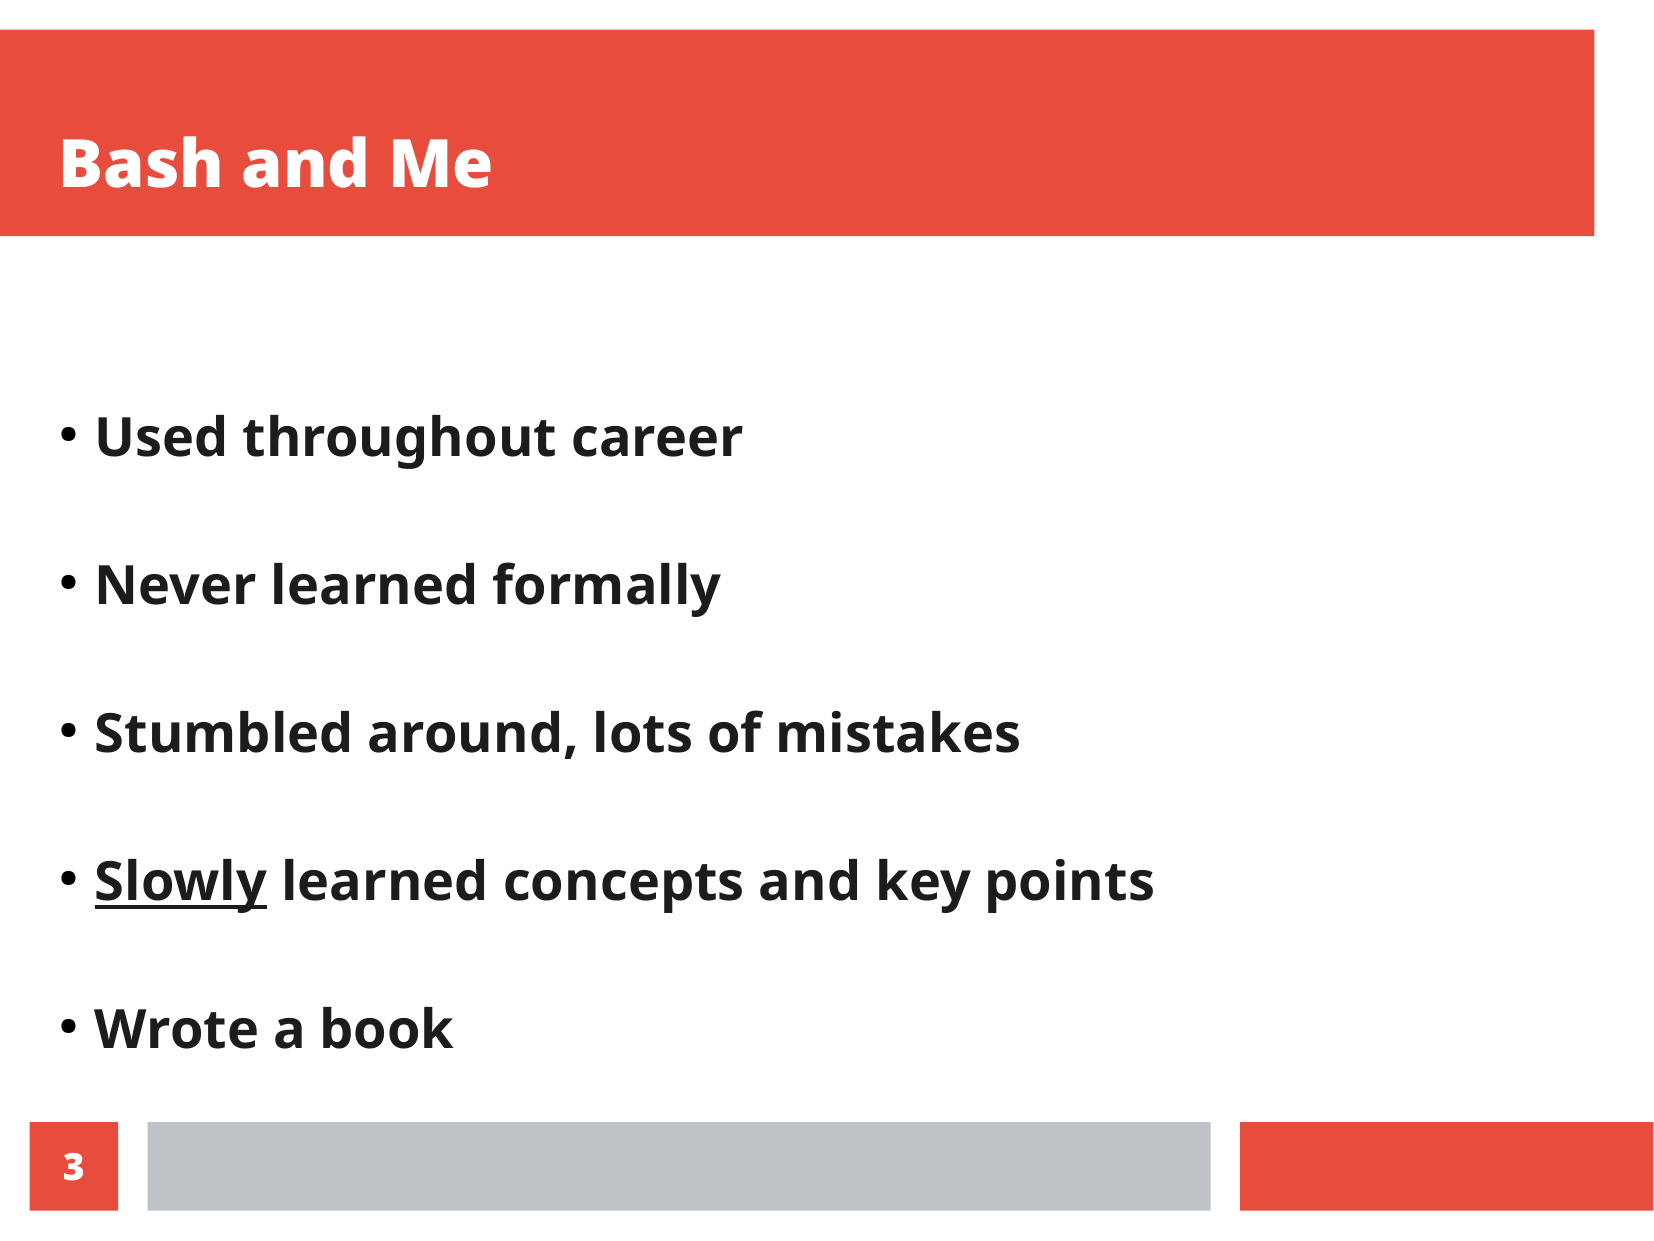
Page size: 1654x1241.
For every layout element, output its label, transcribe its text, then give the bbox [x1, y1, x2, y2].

subtitle Used throughout career Never learned formally Stumbled around, lots of mistakes Slowly learned concepts and key points Wrote a book [59, 324, 1565, 1093]
title Bash and Me [59, 59, 1595, 207]
